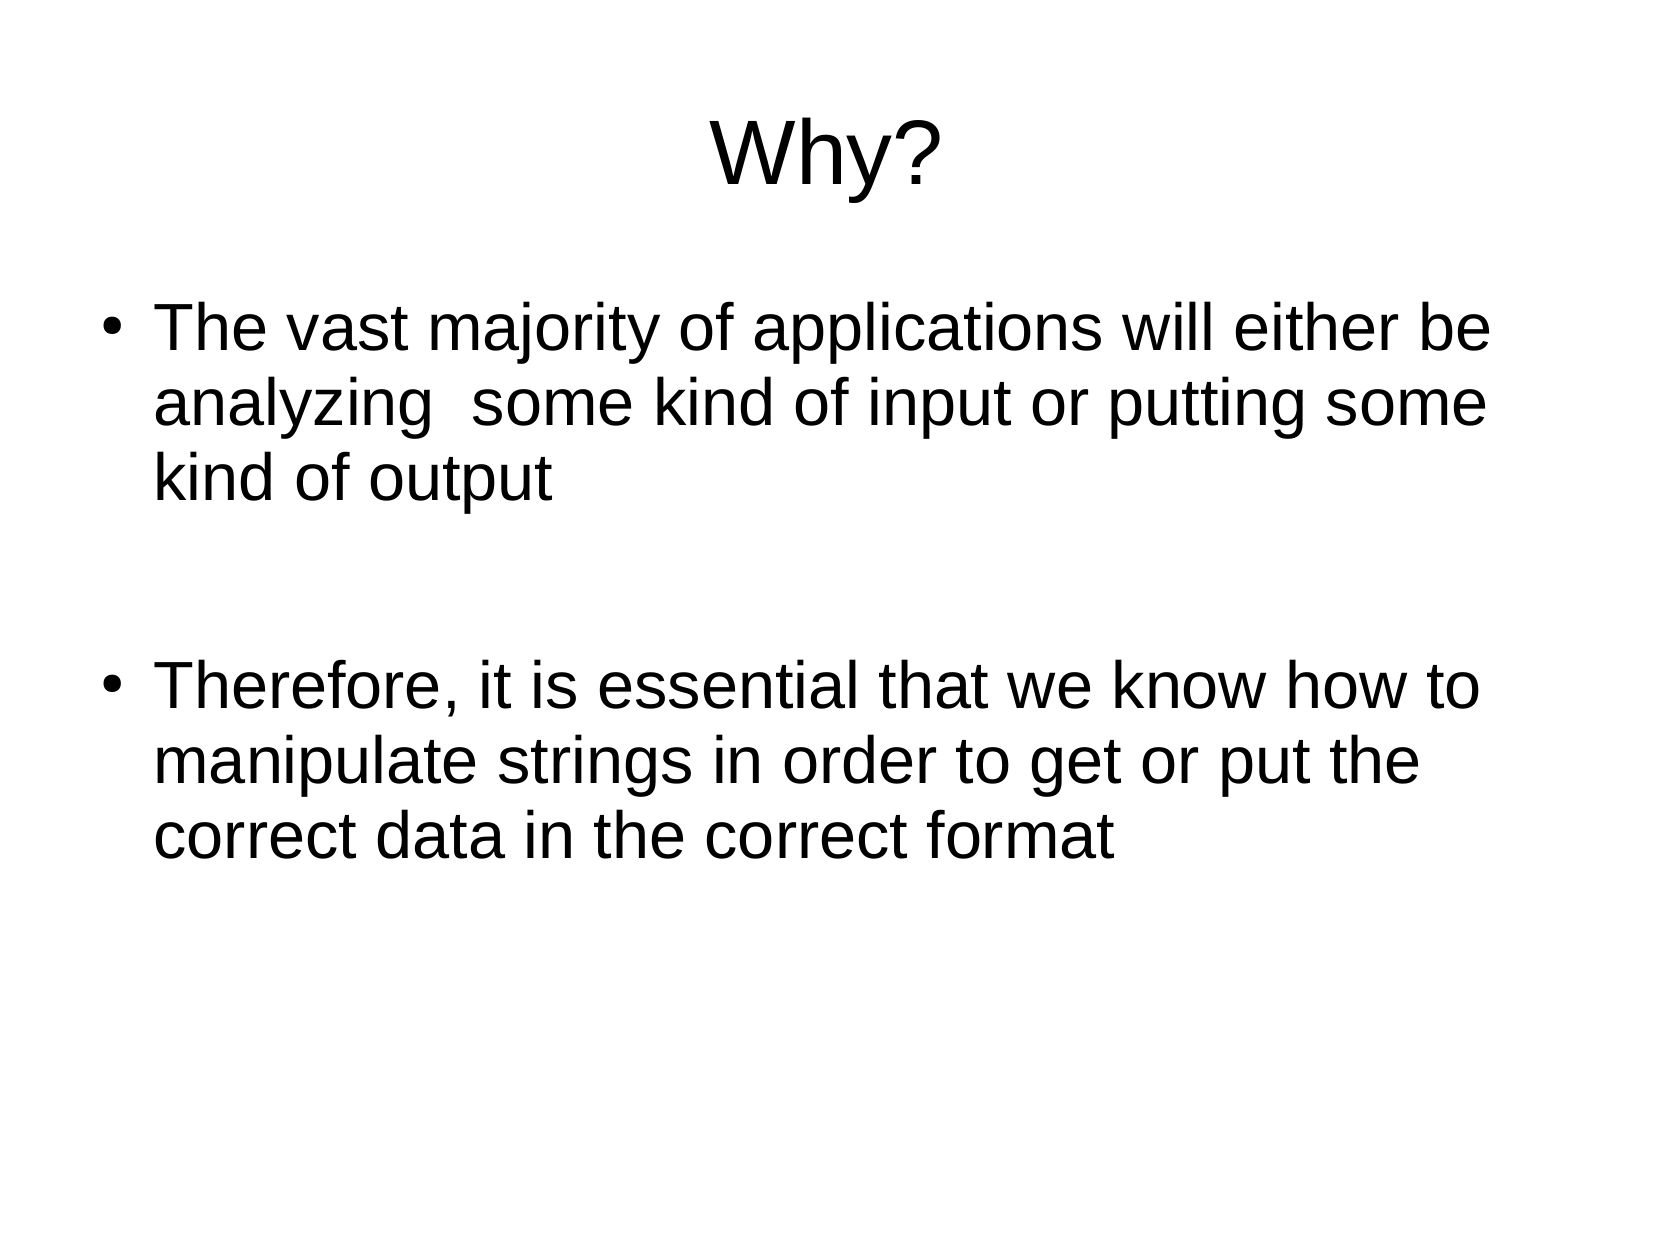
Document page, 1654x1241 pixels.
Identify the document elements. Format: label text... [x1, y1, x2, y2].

title Why? [82, 49, 1571, 257]
list The vast majority of applications will either be analyzing some kind of input or putting some kind of output Therefore, it is essential that we know how to manipulate strings in order to get or put the correct data in the correct format [82, 290, 1571, 1010]
